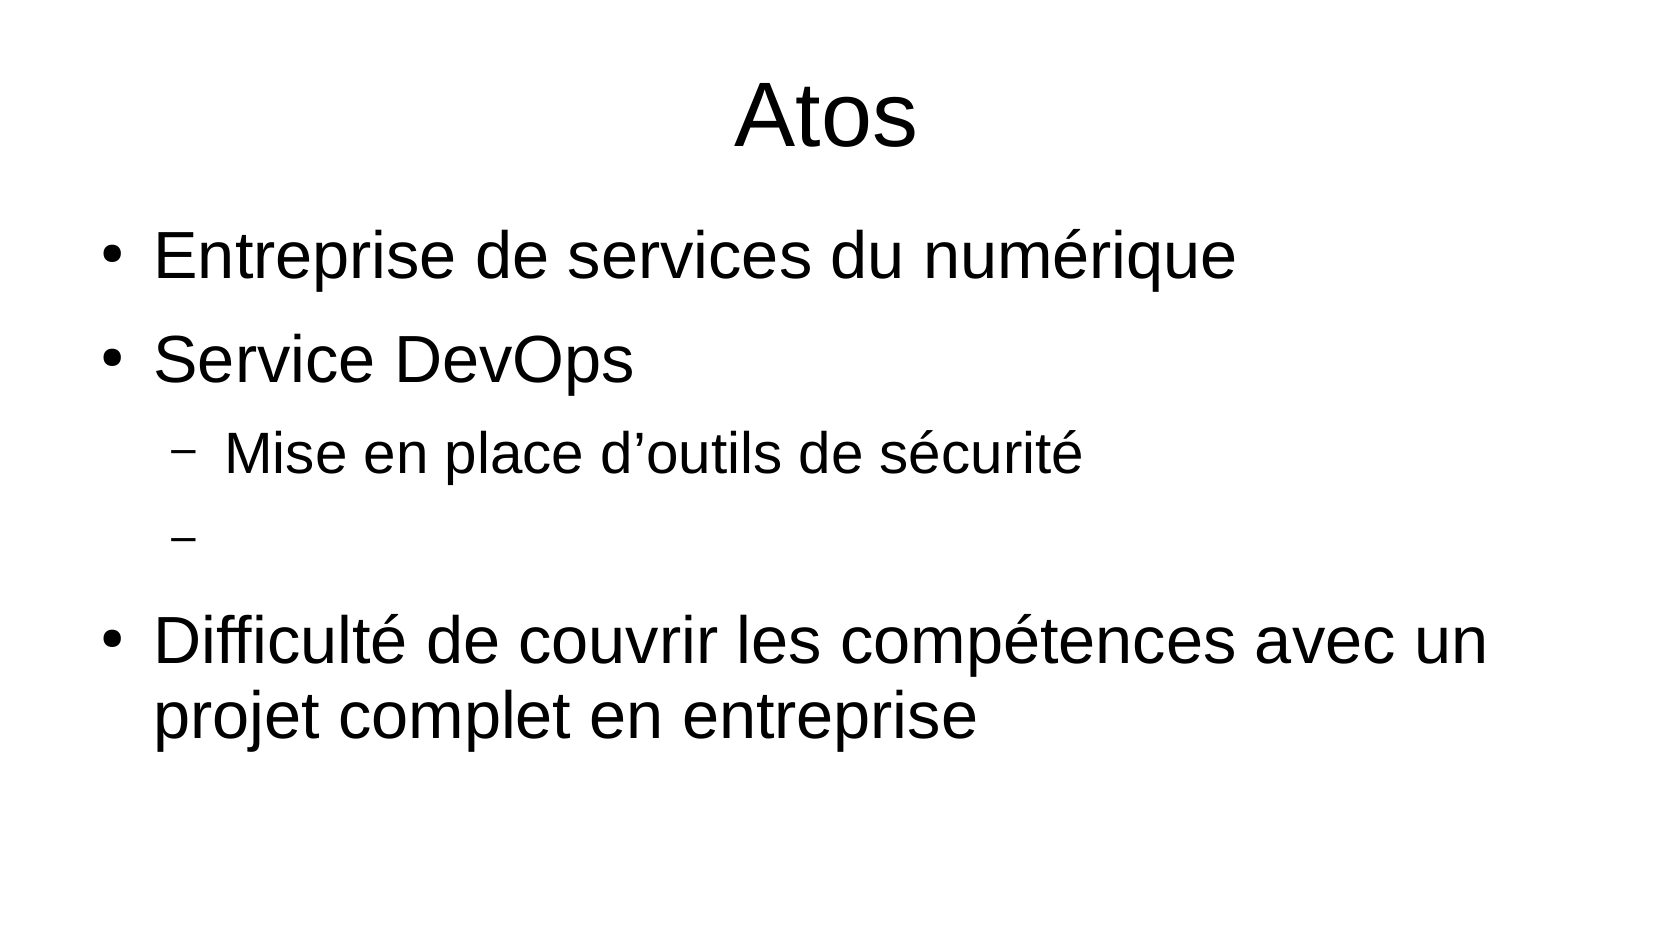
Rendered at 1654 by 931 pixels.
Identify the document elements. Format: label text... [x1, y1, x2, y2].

list Entreprise de services du numérique Service DevOps Mise en place d’outils de sécurité Difficulté de couvrir les compétences avec un projet complet en entreprise [82, 217, 1571, 758]
title Atos [82, 37, 1571, 193]
